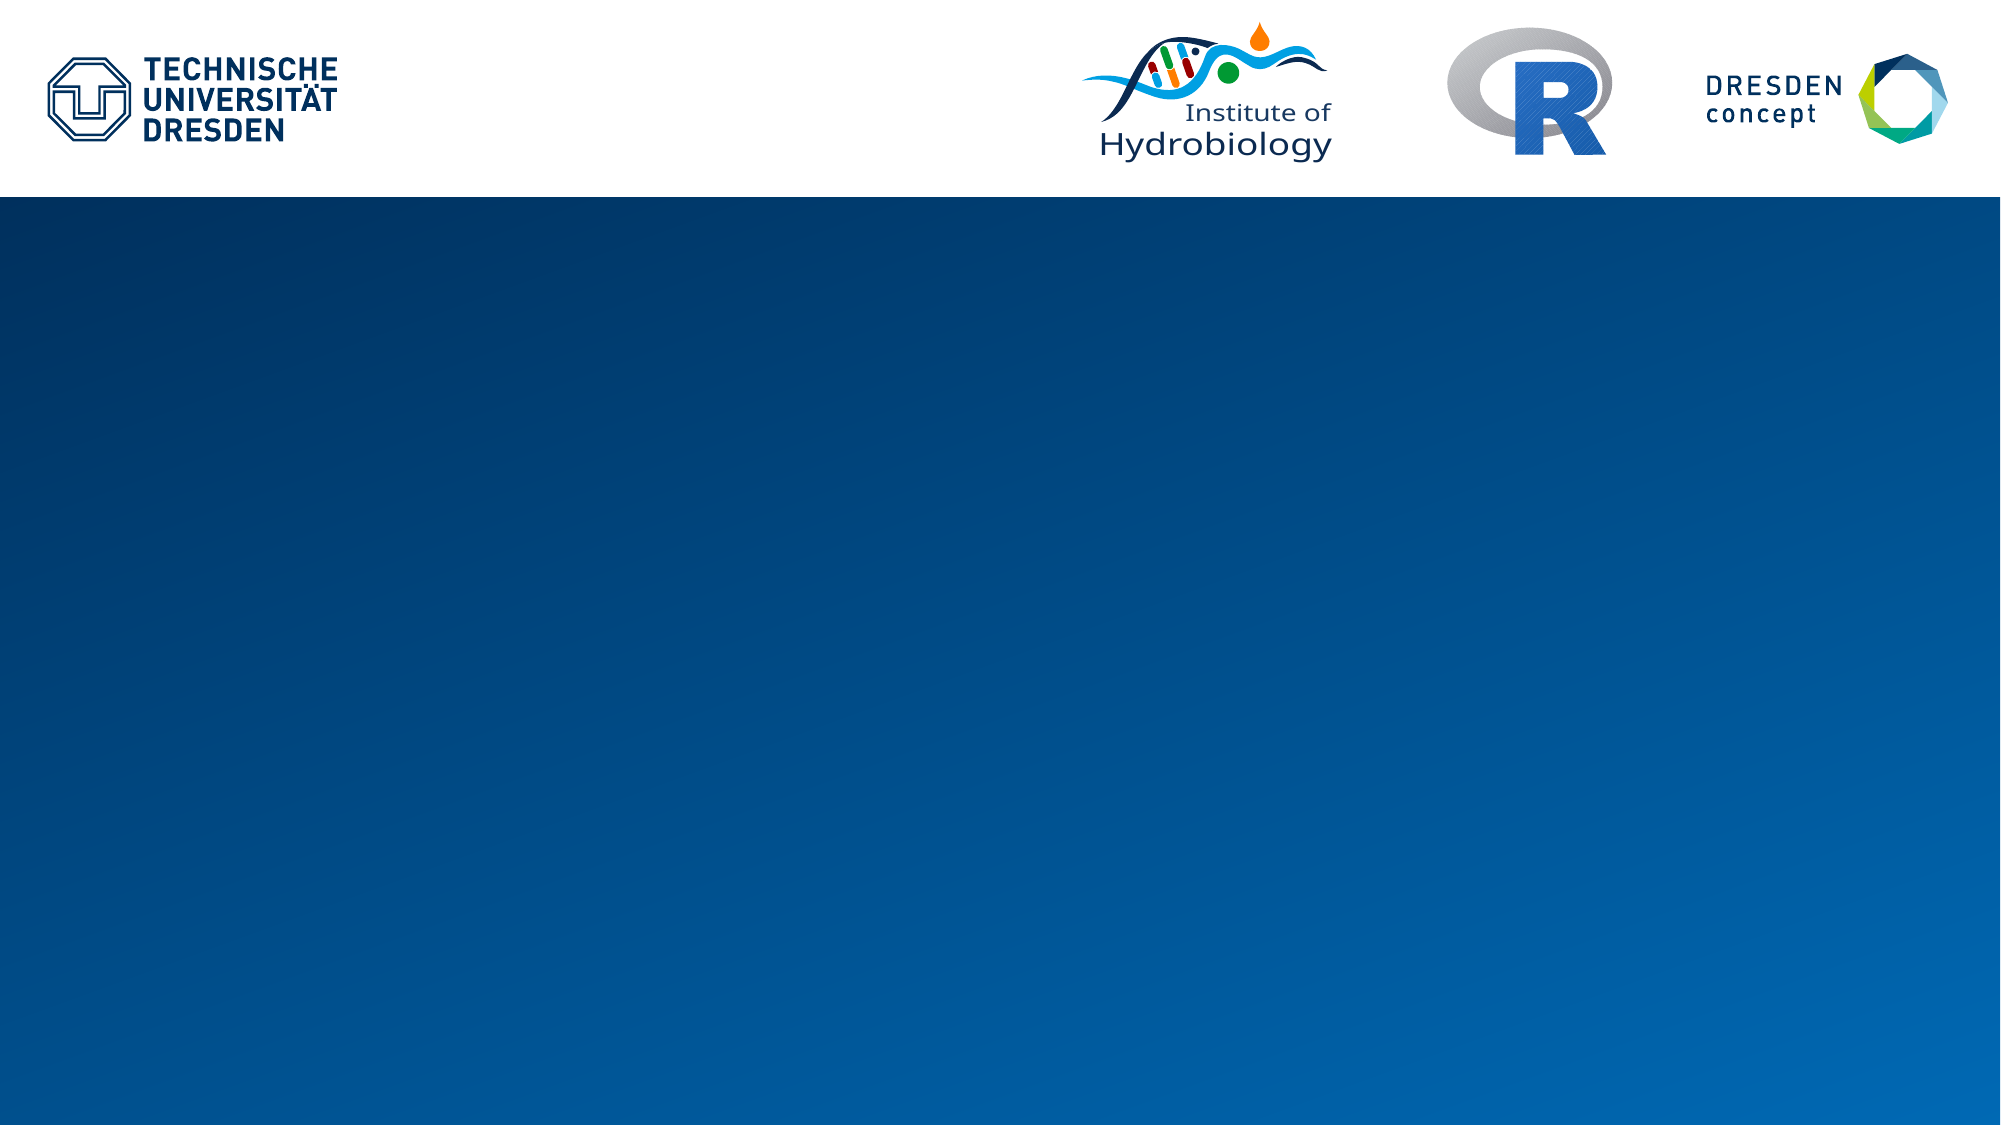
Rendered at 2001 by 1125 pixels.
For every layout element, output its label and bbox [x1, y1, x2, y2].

picture [1447, 26, 1613, 156]
picture [1033, 16, 1376, 167]
